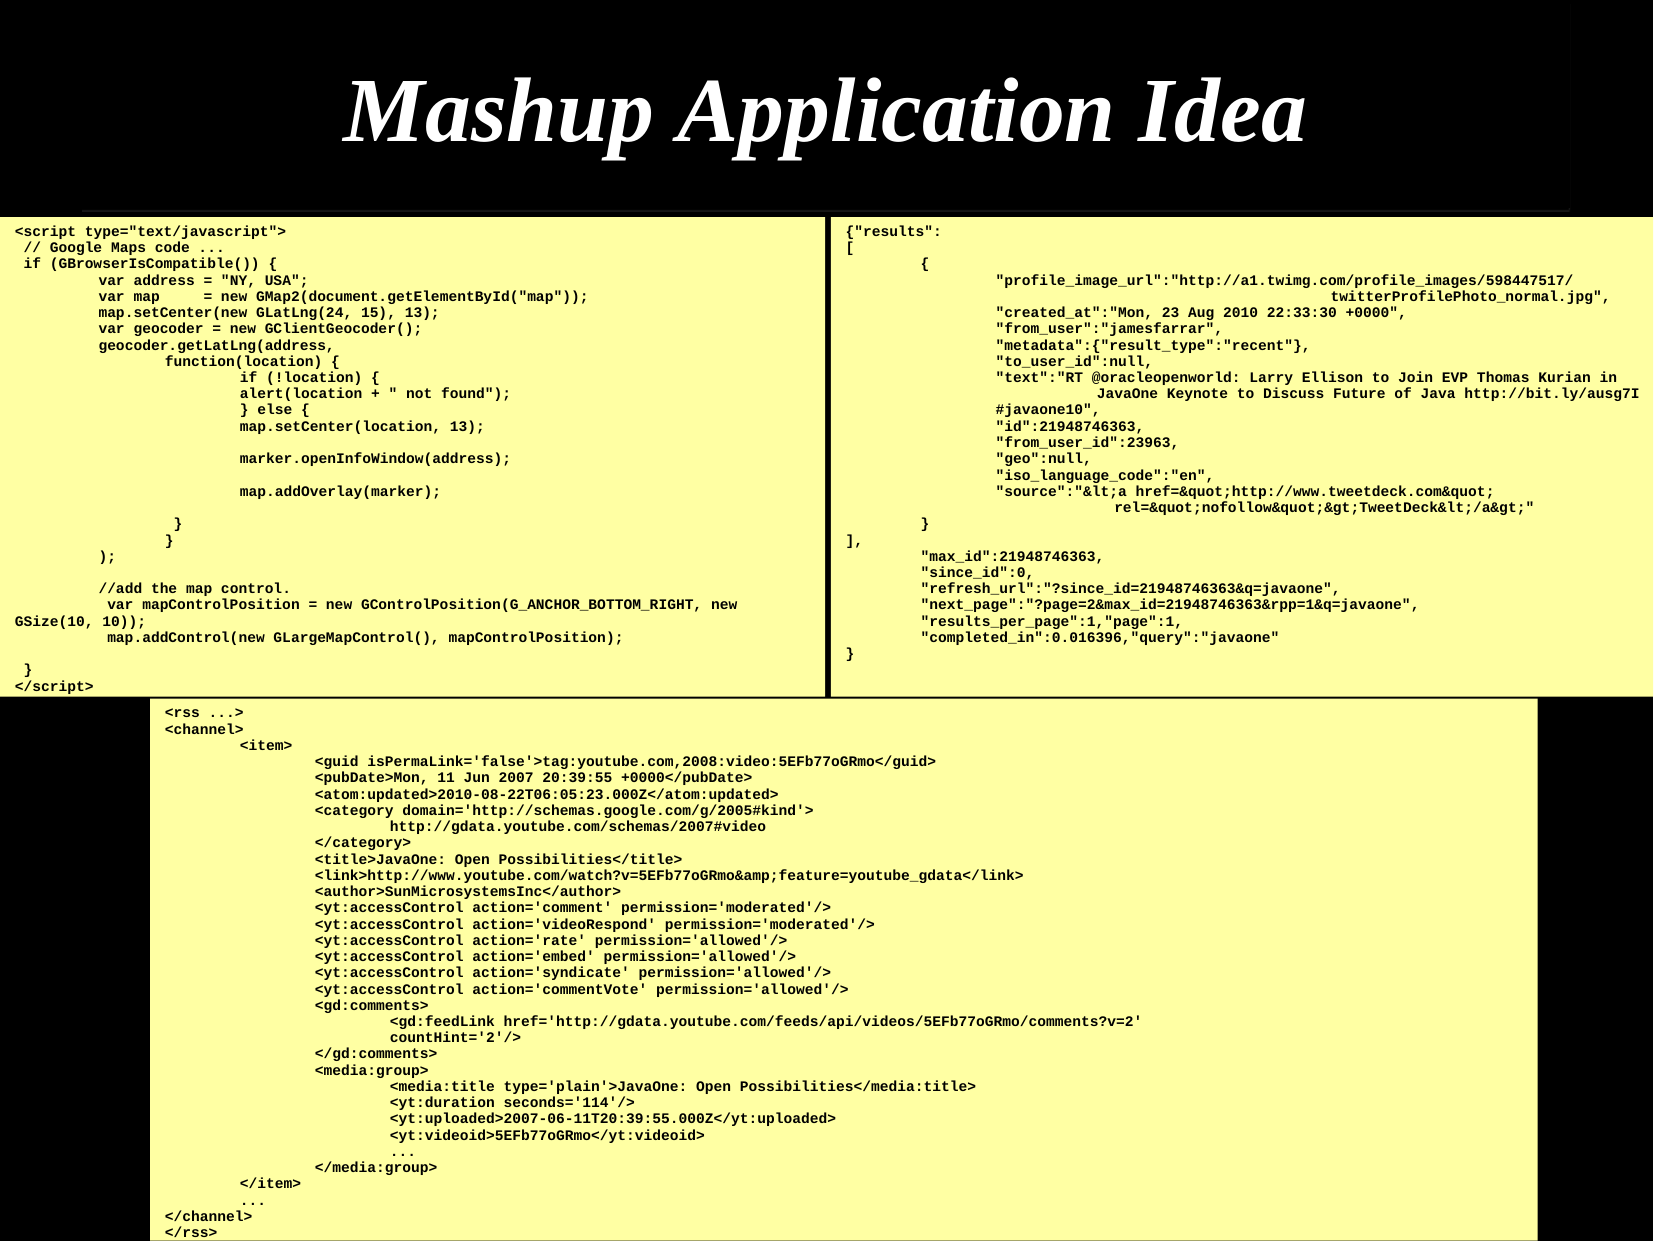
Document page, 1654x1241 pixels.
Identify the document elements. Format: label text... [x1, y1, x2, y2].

text_box <rss ...> <channel> <item> <guid isPermaLink='false'>tag:youtube.com,2008:video:5EFb77oGRmo</guid> <pubDate>Mon, 11 Jun 2007 20:39:55 +0000</pubDate> <atom:updated>2010-08-22T06:05:23.000Z</atom:updated> <category domain='http://schemas.google.com/g/2005#kind'> http://gdata.youtube.com/schemas/2007#video </category> <title>JavaOne: Open Possibilities</title> <link>http://www.youtube.com/watch?v=5EFb77oGRmo&amp;feature=youtube_gdata</link> <author>SunMicrosystemsInc</author> <yt:accessControl action='comment' permission='moderated'/> <yt:accessControl action='videoRespond' permission='moderated'/> <yt:accessControl action='rate' permission='allowed'/> <yt:accessControl action='embed' permission='allowed'/> <yt:accessControl action='syndicate' permission='allowed'/> <yt:accessControl action='commentVote' permission='allowed'/> <gd:comments> <gd:feedLink href='http://gdata.youtube.com/feeds/api/videos/5EFb77oGRmo/comments?v=2' countHint='2'/> </gd:comments> <media:group> <media:title type='plain'>JavaOne: Open Possibilities</media:title> <yt:duration seconds='114'/> <yt:uploaded>2007-06-11T20:39:55.000Z</yt:uploaded> <yt:videoid>5EFb77oGRmo</yt:videoid> ... </media:group> </item> ... </channel> </rss> [150, 698, 1538, 1241]
title Mashup Application Idea [82, 0, 1571, 208]
text_box {"results": [ { "profile_image_url":"http://a1.twimg.com/profile_images/598447517/ twitterProfilePhoto_normal.jpg", "created_at":"Mon, 23 Aug 2010 22:33:30 +0000", "from_user":"jamesfarrar", "metadata":{"result_type":"recent"}, "to_user_id":null, "text":"RT @oracleopenworld: Larry Ellison to Join EVP Thomas Kurian in JavaOne Keynote to Discuss Future of Java http://bit.ly/ausg7I #javaone10", "id":21948746363, "from_user_id":23963, "geo":null, "iso_language_code":"en", "source":"&lt;a href=&quot;http://www.tweetdeck.com&quot; rel=&quot;nofollow&quot;&gt;TweetDeck&lt;/a&gt;" } ], "max_id":21948746363, "since_id":0, "refresh_url":"?since_id=21948746363&q=javaone", "next_page":"?page=2&max_id=21948746363&rpp=1&q=javaone", "results_per_page":1,"page":1, "completed_in":0.016396,"query":"javaone" } [830, 217, 1654, 697]
text_box <script type="text/javascript"> // Google Maps code ... if (GBrowserIsCompatible()) { var address = "NY, USA"; var map = new GMap2(document.getElementById("map")); map.setCenter(new GLatLng(24, 15), 13); var geocoder = new GClientGeocoder(); geocoder.getLatLng(address, function(location) { if (!location) { alert(location + " not found"); } else { map.setCenter(location, 13); marker.openInfoWindow(address); map.addOverlay(marker); } } ); //add the map control. var mapControlPosition = new GControlPosition(G_ANCHOR_BOTTOM_RIGHT, new GSize(10, 10)); map.addControl(new GLargeMapControl(), mapControlPosition); } </script> [0, 217, 826, 697]
